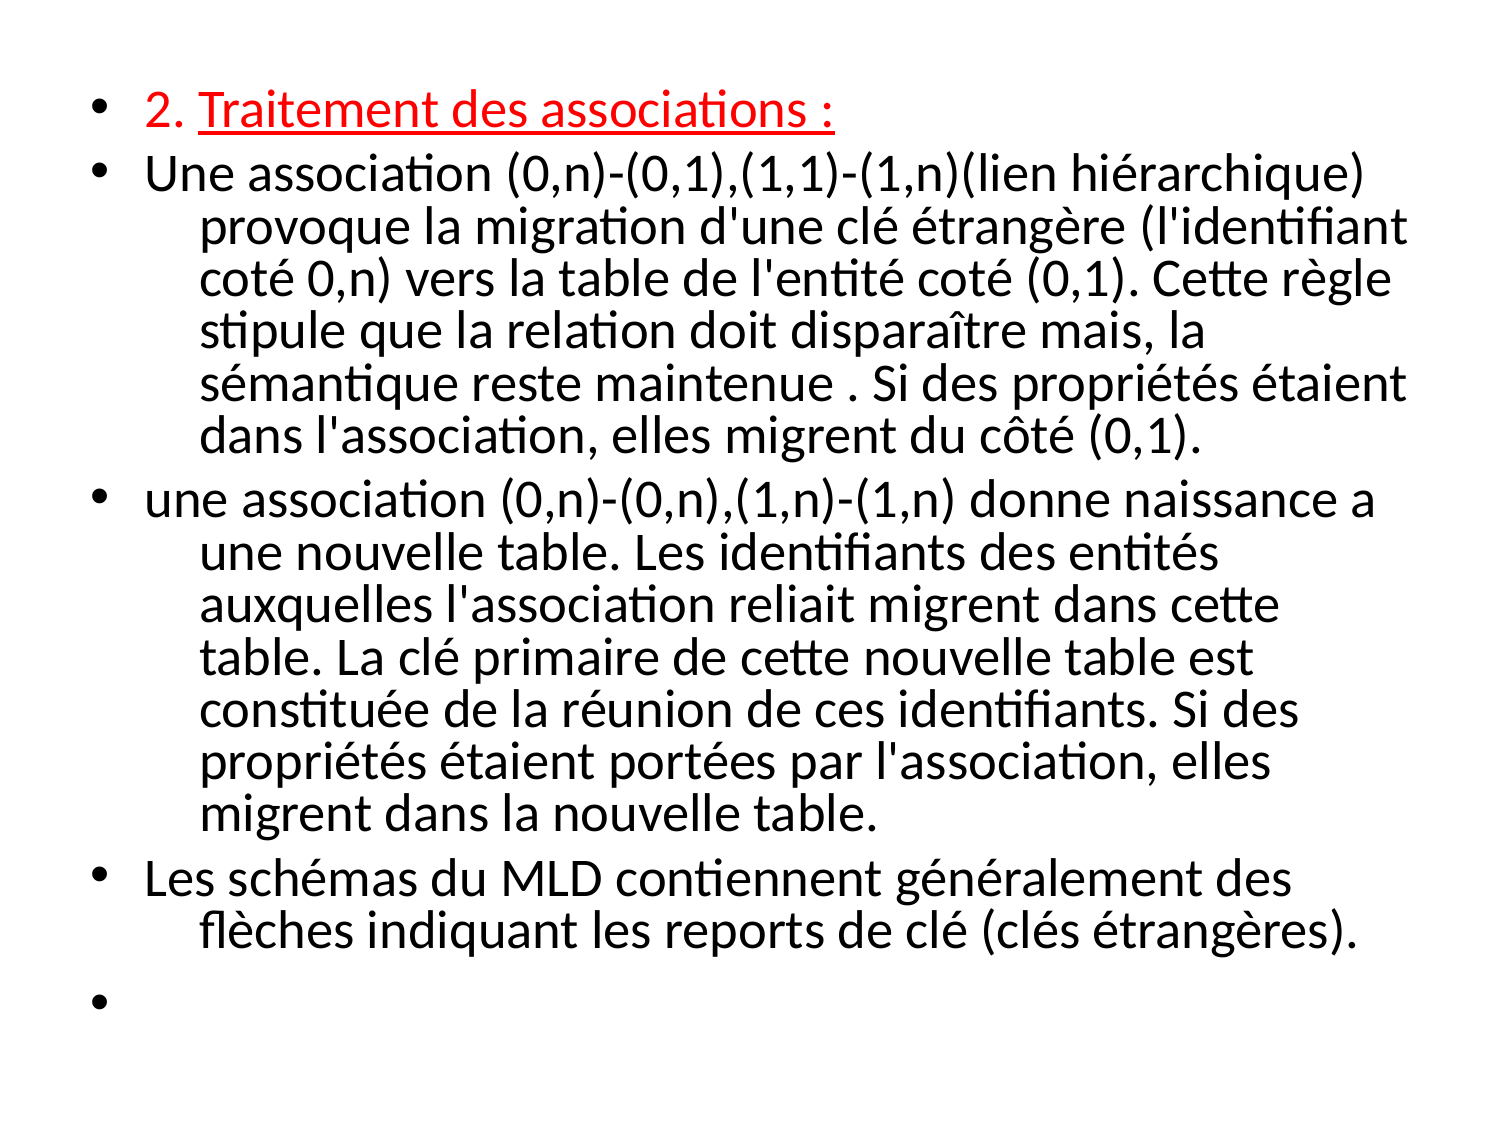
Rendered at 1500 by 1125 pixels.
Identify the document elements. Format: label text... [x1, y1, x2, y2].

list 2. Traitement des associations : Une association (0,n)-(0,1),(1,1)-(1,n)(lien hiérarchique) provoque la migration d'une clé étrangère (l'identifiant coté 0,n) vers la table de l'entité coté (0,1). Cette règle stipule que la relation doit disparaître mais, la sémantique reste maintenue . Si des propriétés étaient dans l'association, elles migrent du côté (0,1). une association (0,n)-(0,n),(1,n)-(1,n) donne naissance a une nouvelle table. Les identifiants des entités auxquelles l'association reliait migrent dans cette table. La clé primaire de cette nouvelle table est constituée de la réunion de ces identifiants. Si des propriétés étaient portées par l'association, elles migrent dans la nouvelle table. Les schémas du MLD contiennent généralement des flèches indiquant les reports de clé (clés étrangères). [75, 78, 1426, 1005]
